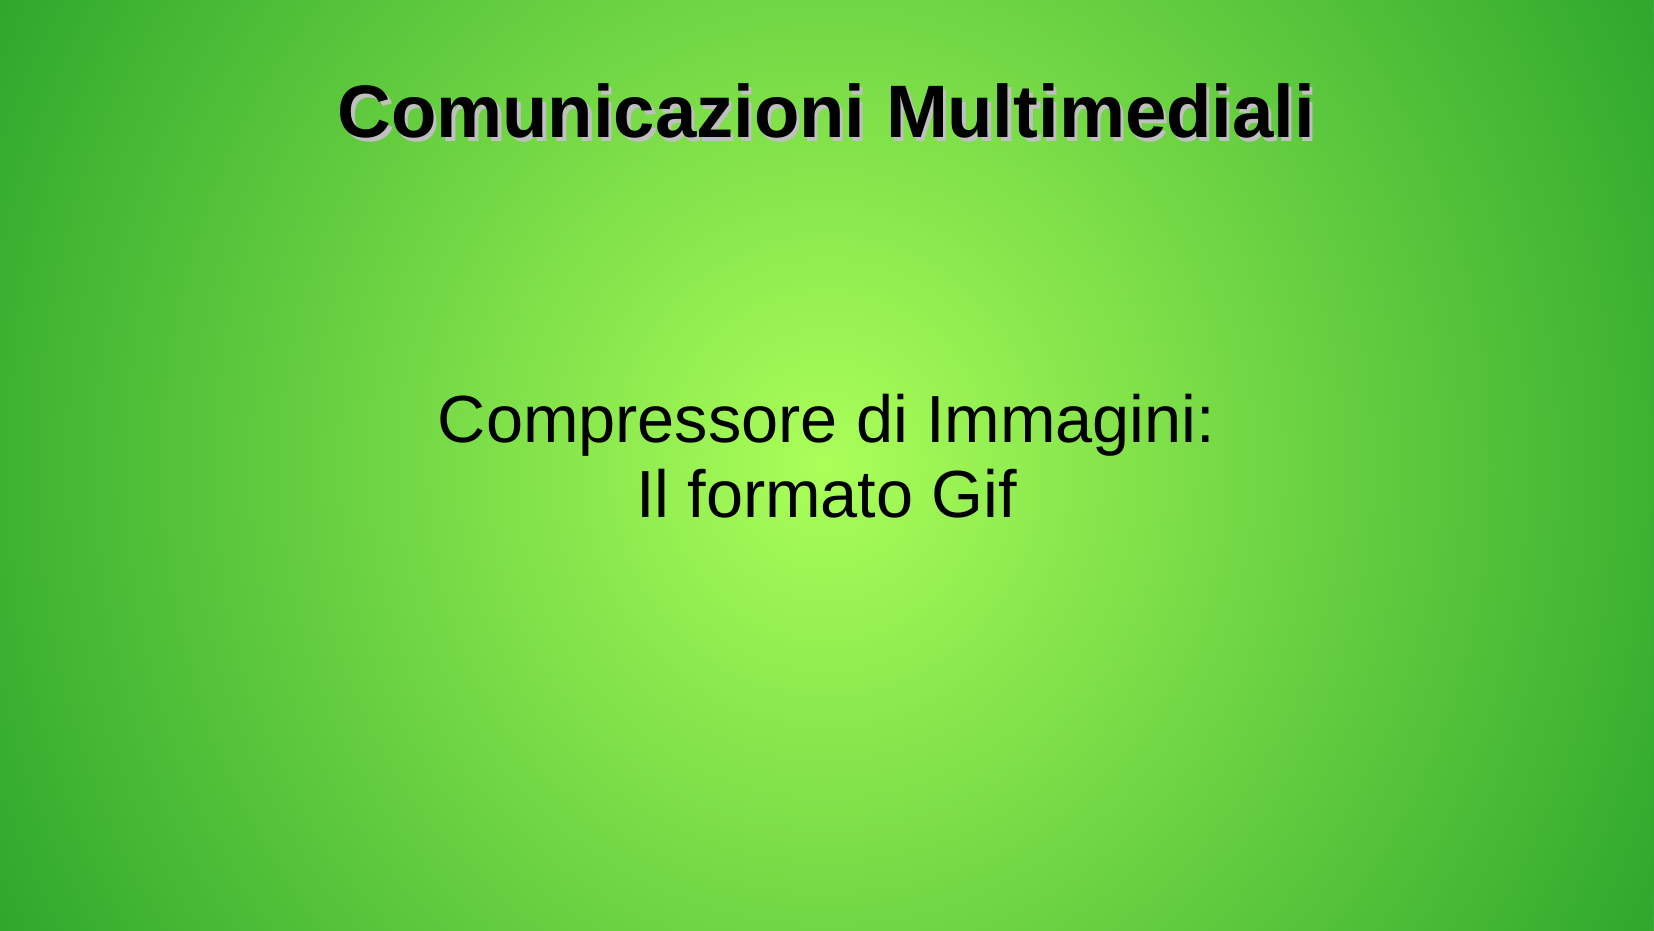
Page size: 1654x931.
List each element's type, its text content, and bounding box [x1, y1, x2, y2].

subtitle Compressore di Immagini: Il formato Gif [82, 224, 1571, 764]
title Comunicazioni Multimediali [82, 35, 1571, 189]
